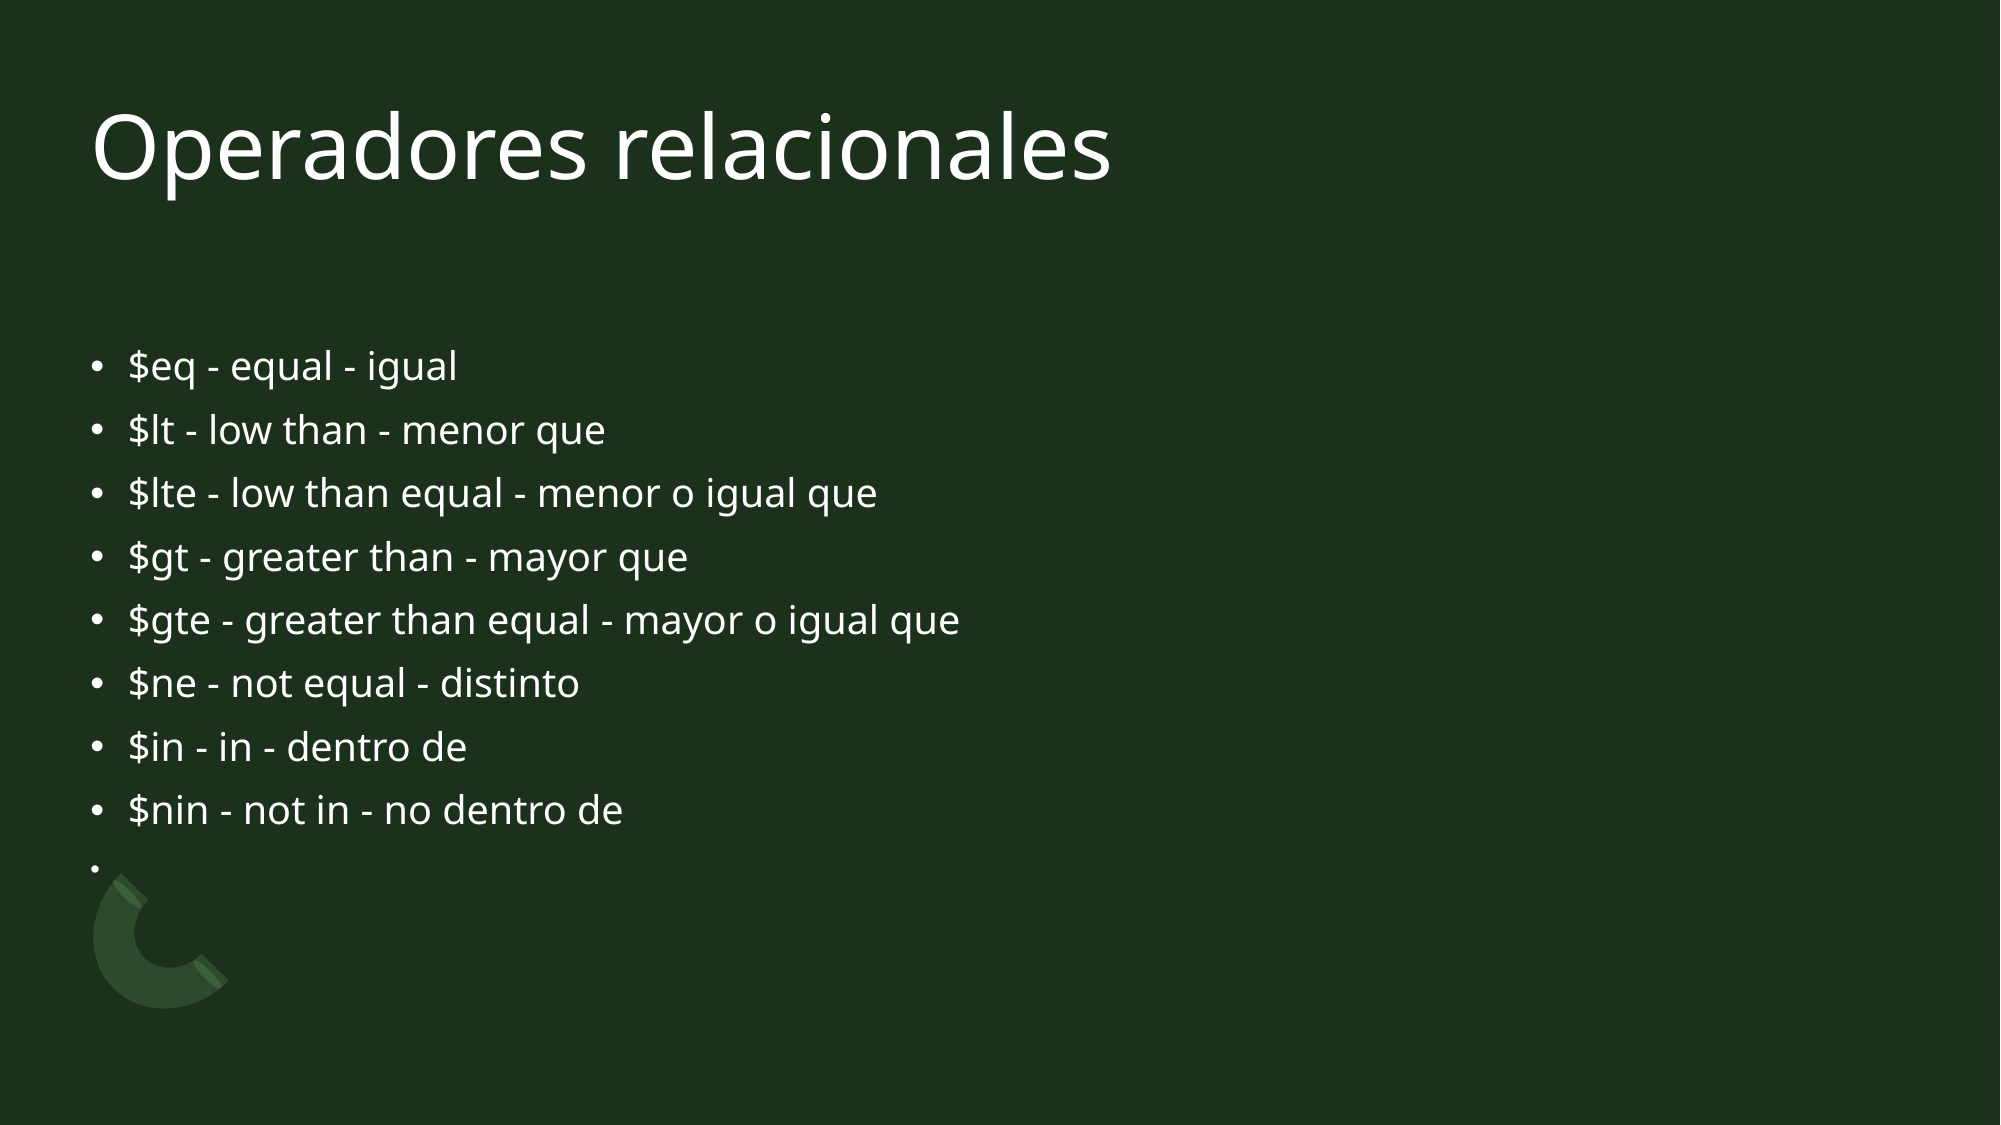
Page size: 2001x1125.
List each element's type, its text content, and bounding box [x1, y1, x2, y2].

list $eq - equal - igual $lt - low than - menor que $lte - low than equal - menor o igual que $gt - greater than - mayor que $gte - greater than equal - mayor o igual que $ne - not equal - distinto $in - in - dentro de $nin - not in - no dentro de [90, 346, 1910, 1000]
title Operadores relacionales [90, 90, 1910, 309]
